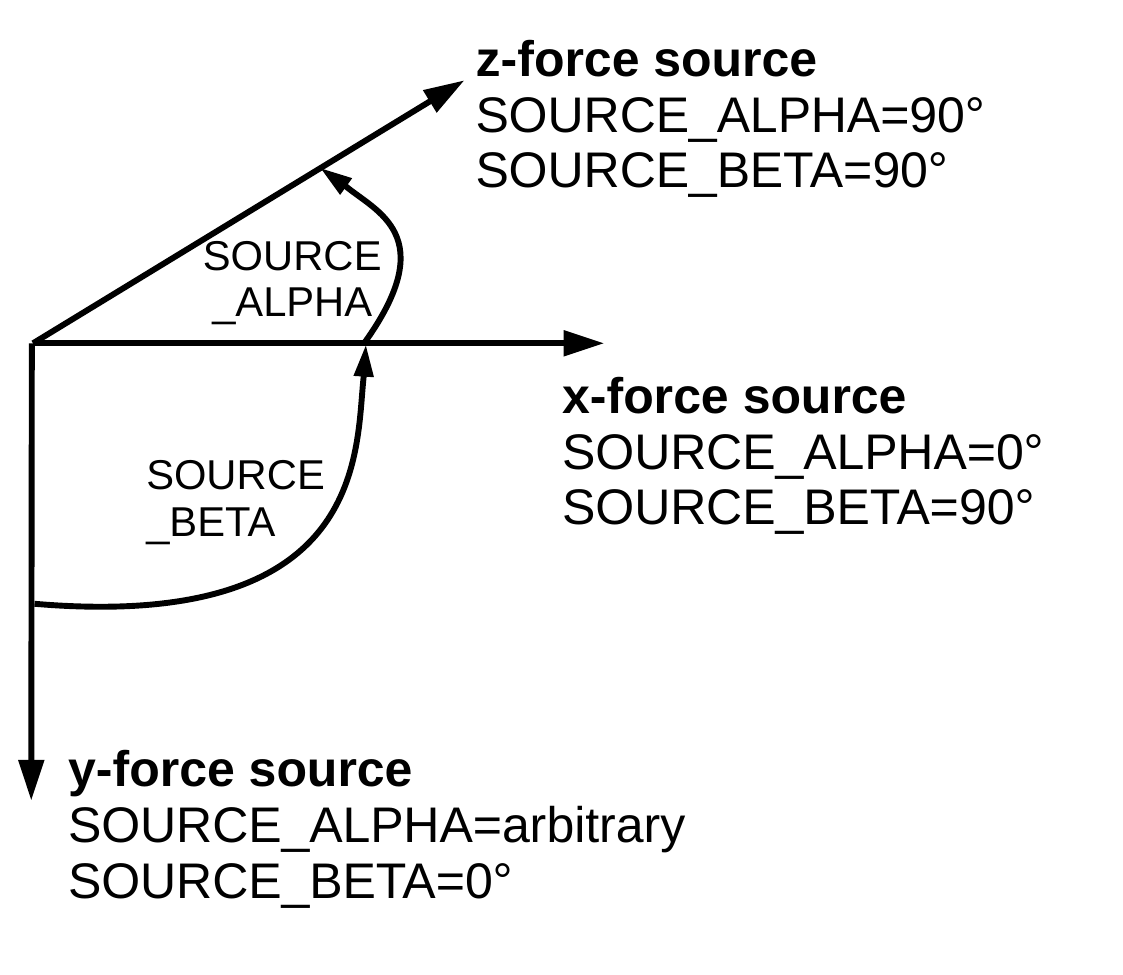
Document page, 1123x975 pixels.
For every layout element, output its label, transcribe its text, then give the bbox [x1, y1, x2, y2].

text_box SOURCE _BETA [131, 444, 353, 553]
text_box z-force source SOURCE_ALPHA=90° SOURCE_BETA=90° [460, 23, 1061, 320]
text_box y-force source SOURCE_ALPHA=arbitrary SOURCE_BETA=0° [53, 733, 764, 975]
text_box x-force source SOURCE_ALPHA=0° SOURCE_BETA=90° [547, 360, 1117, 657]
text_box SOURCE _ALPHA [188, 225, 397, 372]
text_box SOURCE _BETA [304, 444, 370, 553]
